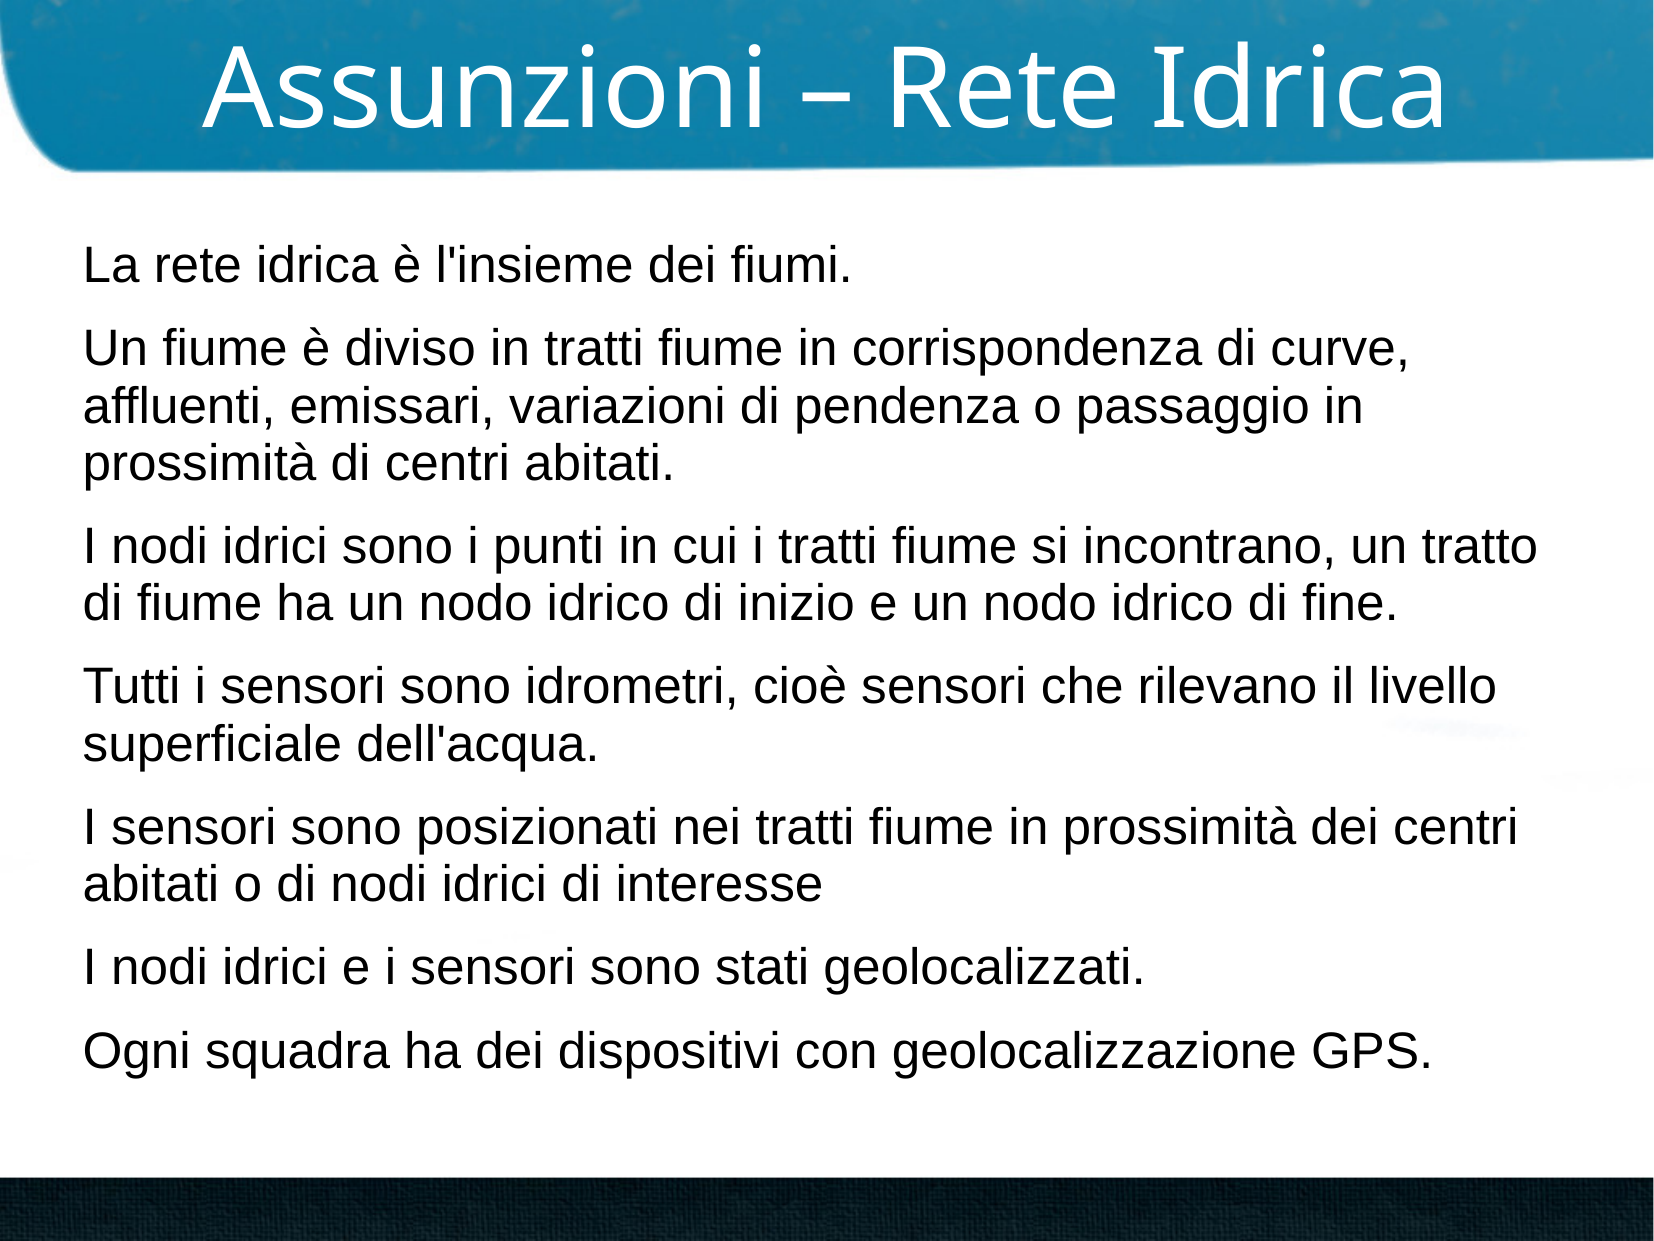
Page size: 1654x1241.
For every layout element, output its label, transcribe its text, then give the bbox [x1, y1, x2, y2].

title Assunzioni – Rete Idrica [0, 3, 1654, 166]
picture [0, 166, 1654, 1241]
list La rete idrica è l'insieme dei fiumi. Un fiume è diviso in tratti fiume in corrispondenza di curve, affluenti, emissari, variazioni di pendenza o passaggio in prossimità di centri abitati. I nodi idrici sono i punti in cui i tratti fiume si incontrano, un tratto di fiume ha un nodo idrico di inizio e un nodo idrico di fine. Tutti i sensori sono idrometri, cioè sensori che rilevano il livello superficiale dell'acqua. I sensori sono posizionati nei tratti fiume in prossimità dei centri abitati o di nodi idrici di interesse I nodi idrici e i sensori sono stati geolocalizzati. Ogni squadra ha dei dispositivi con geolocalizzazione GPS. [82, 236, 1571, 1087]
